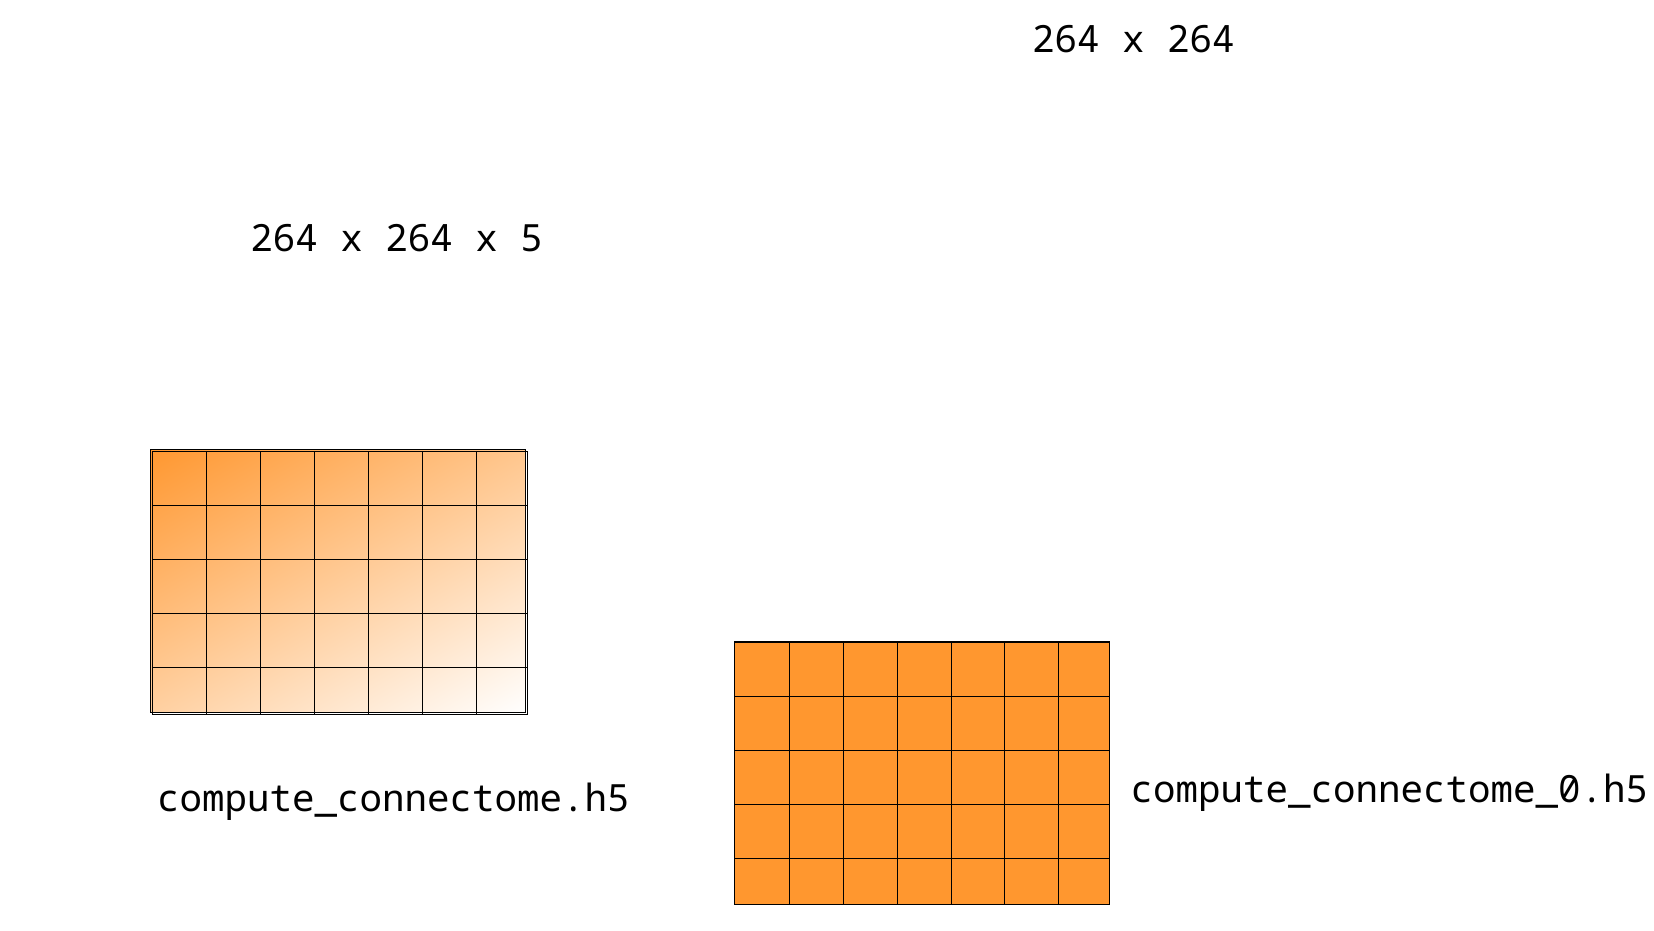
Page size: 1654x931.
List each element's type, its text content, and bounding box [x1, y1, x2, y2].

text_box [150, 449, 528, 715]
text_box 264 x 264 x 5 [235, 204, 558, 263]
text_box compute_connectome_0.h5 [1115, 754, 1654, 814]
text_box compute_connectome.h5 [142, 763, 645, 823]
text_box 264 x 264 [1017, 4, 1250, 64]
text_box [734, 641, 1110, 905]
